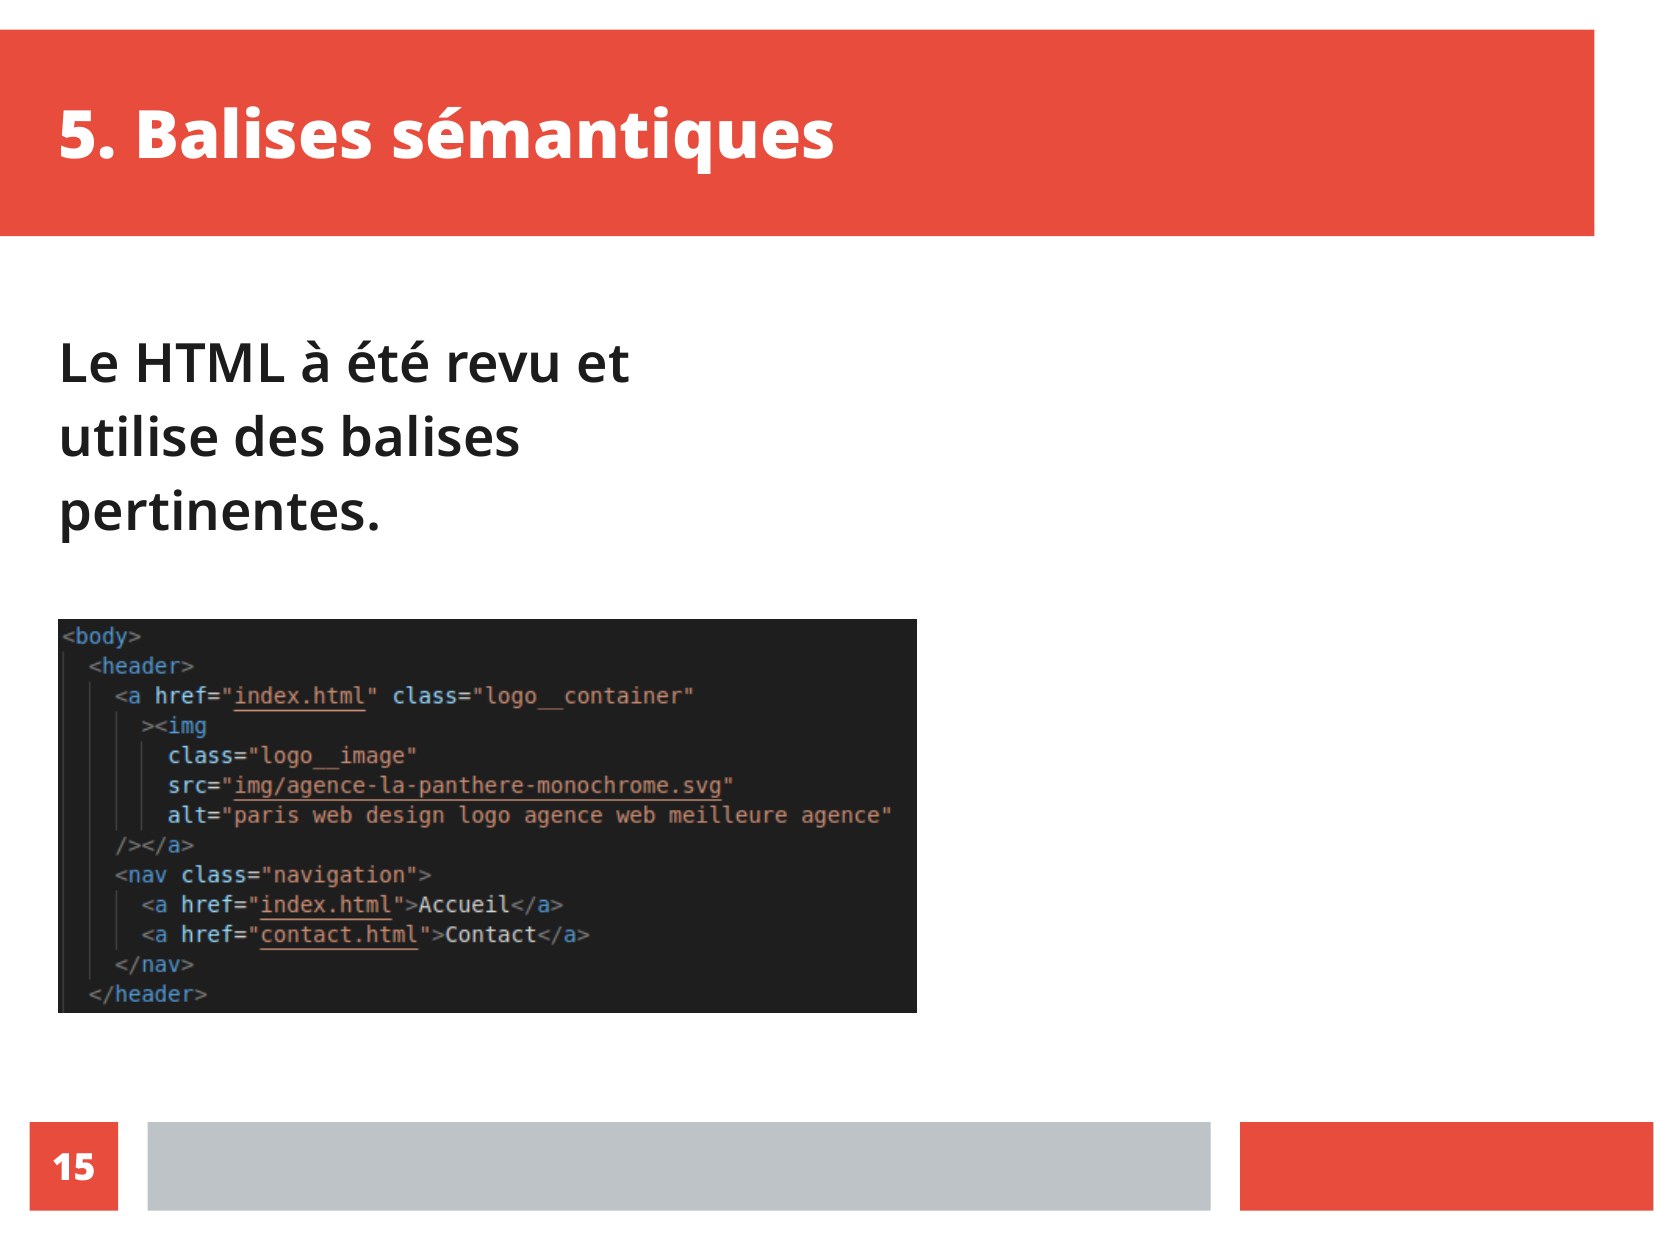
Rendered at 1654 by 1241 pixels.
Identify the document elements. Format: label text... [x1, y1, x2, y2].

picture [58, 619, 917, 1013]
list Le HTML à été revu et utilise des balises pertinentes. [59, 324, 794, 619]
title 5. Balises sémantiques [59, 59, 1595, 207]
